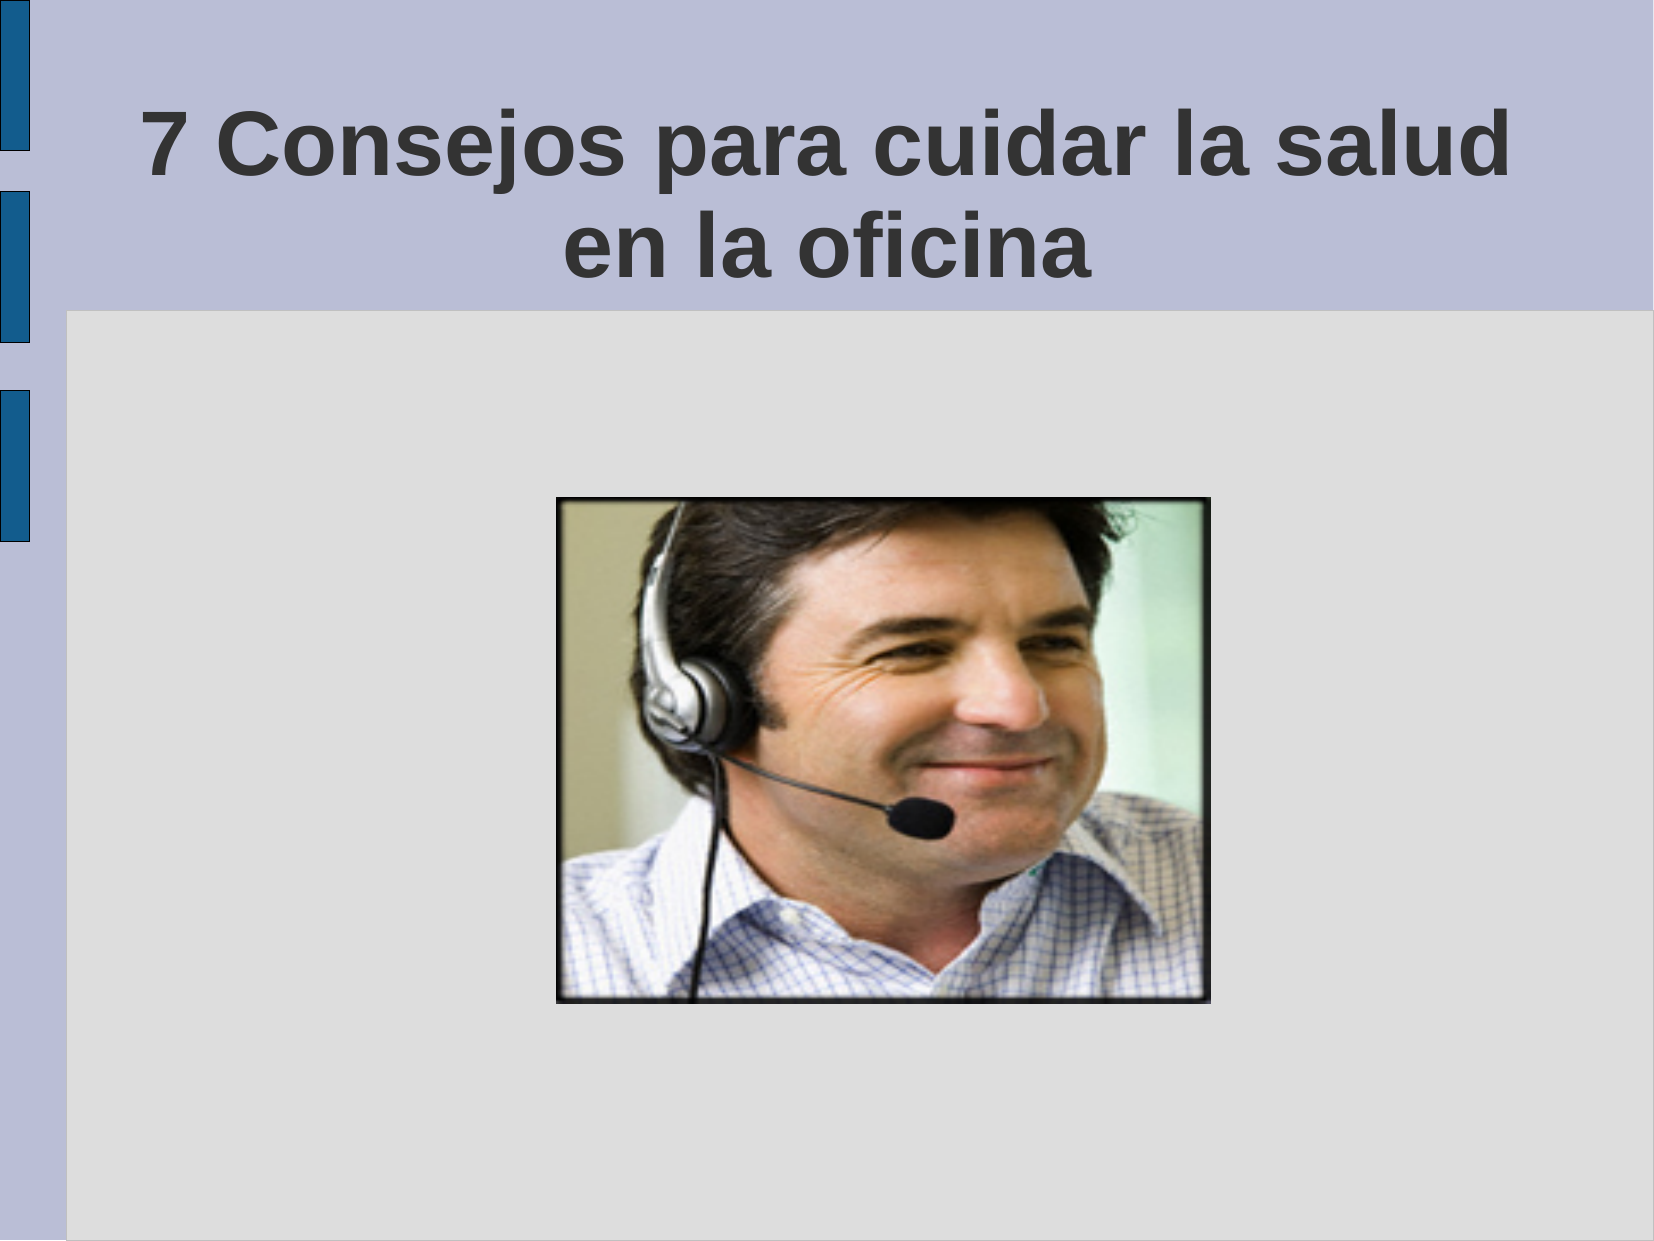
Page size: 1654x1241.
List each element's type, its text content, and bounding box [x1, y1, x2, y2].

subtitle 7 Consejos para cuidar la salud en la oficina [121, 344, 1534, 1127]
title 7 Consejos para cuidar la salud en la oficina [121, 91, 1534, 299]
picture [556, 497, 1211, 1004]
